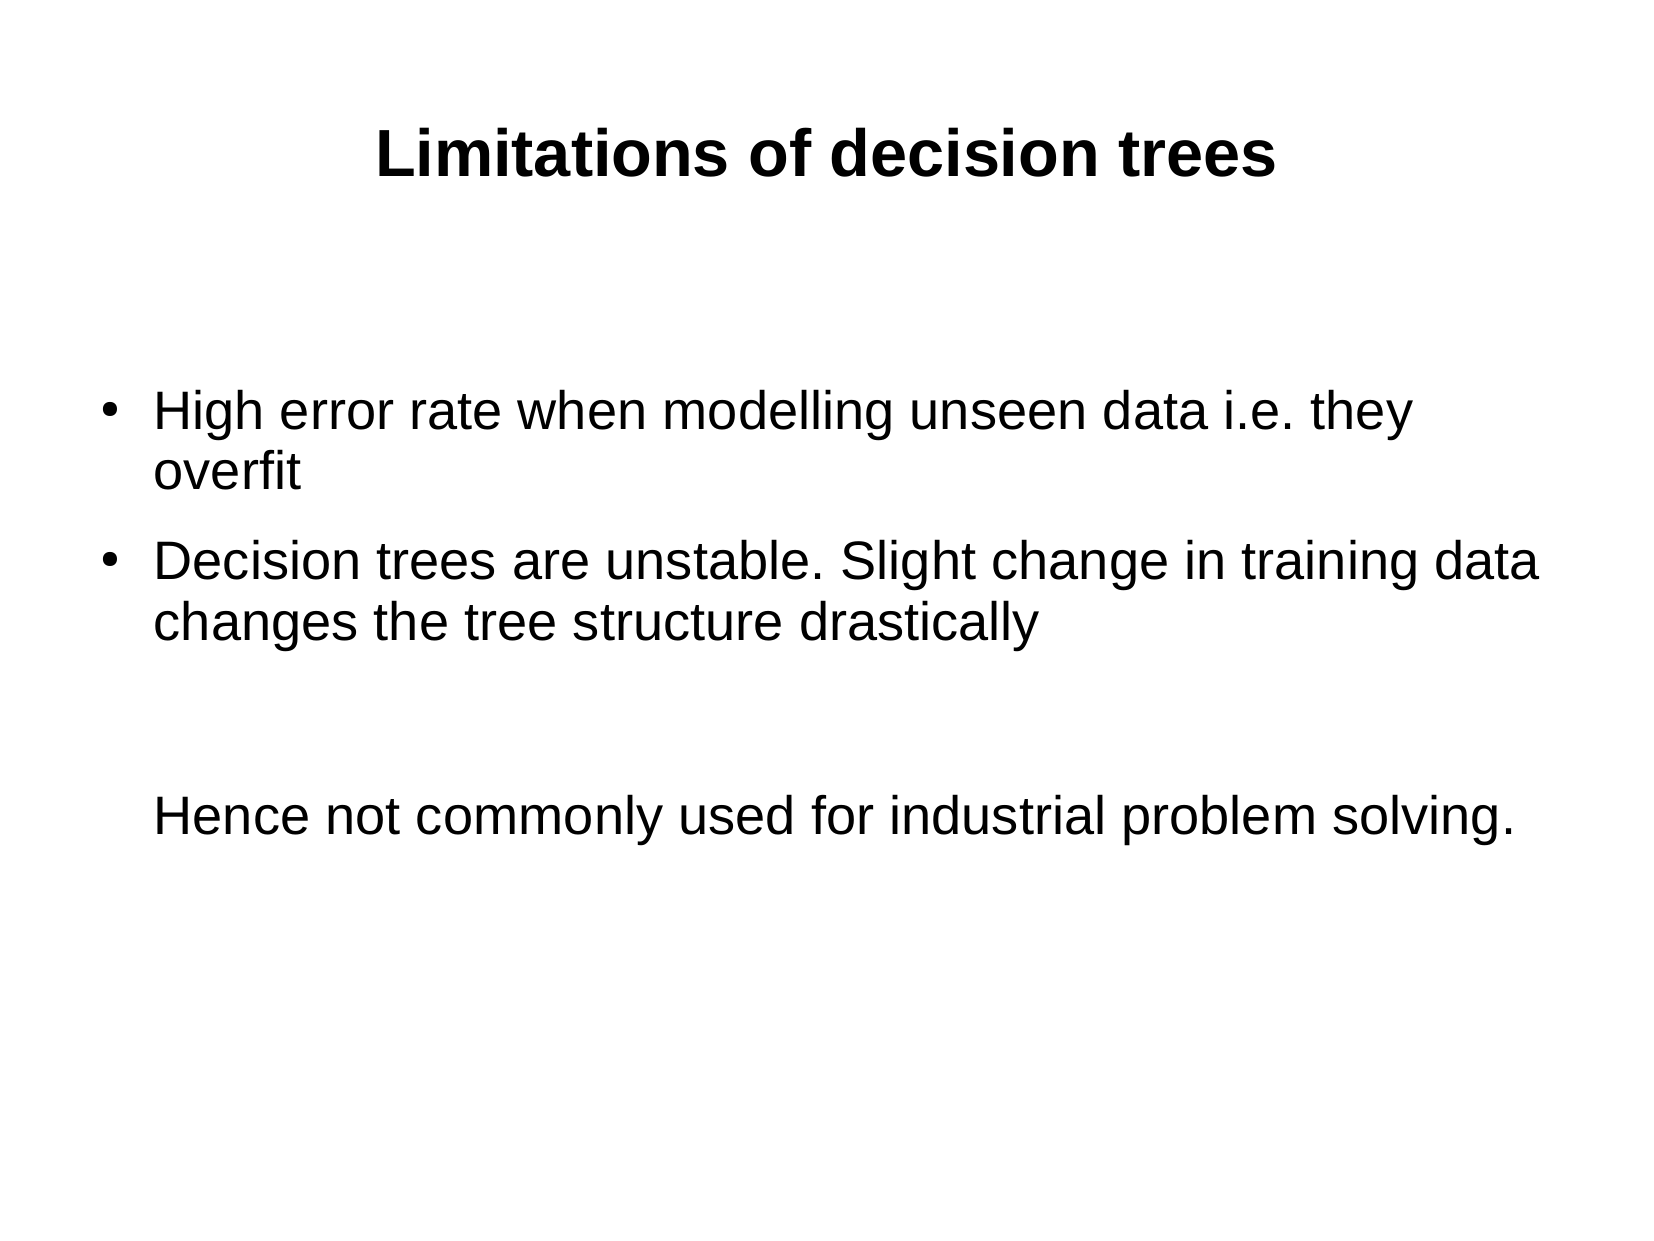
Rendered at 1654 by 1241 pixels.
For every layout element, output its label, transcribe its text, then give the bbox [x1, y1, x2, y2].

list High error rate when modelling unseen data i.e. they overfit Decision trees are unstable. Slight change in training data changes the tree structure drastically Hence not commonly used for industrial problem solving. [82, 290, 1571, 1010]
title Limitations of decision trees [82, 49, 1571, 257]
